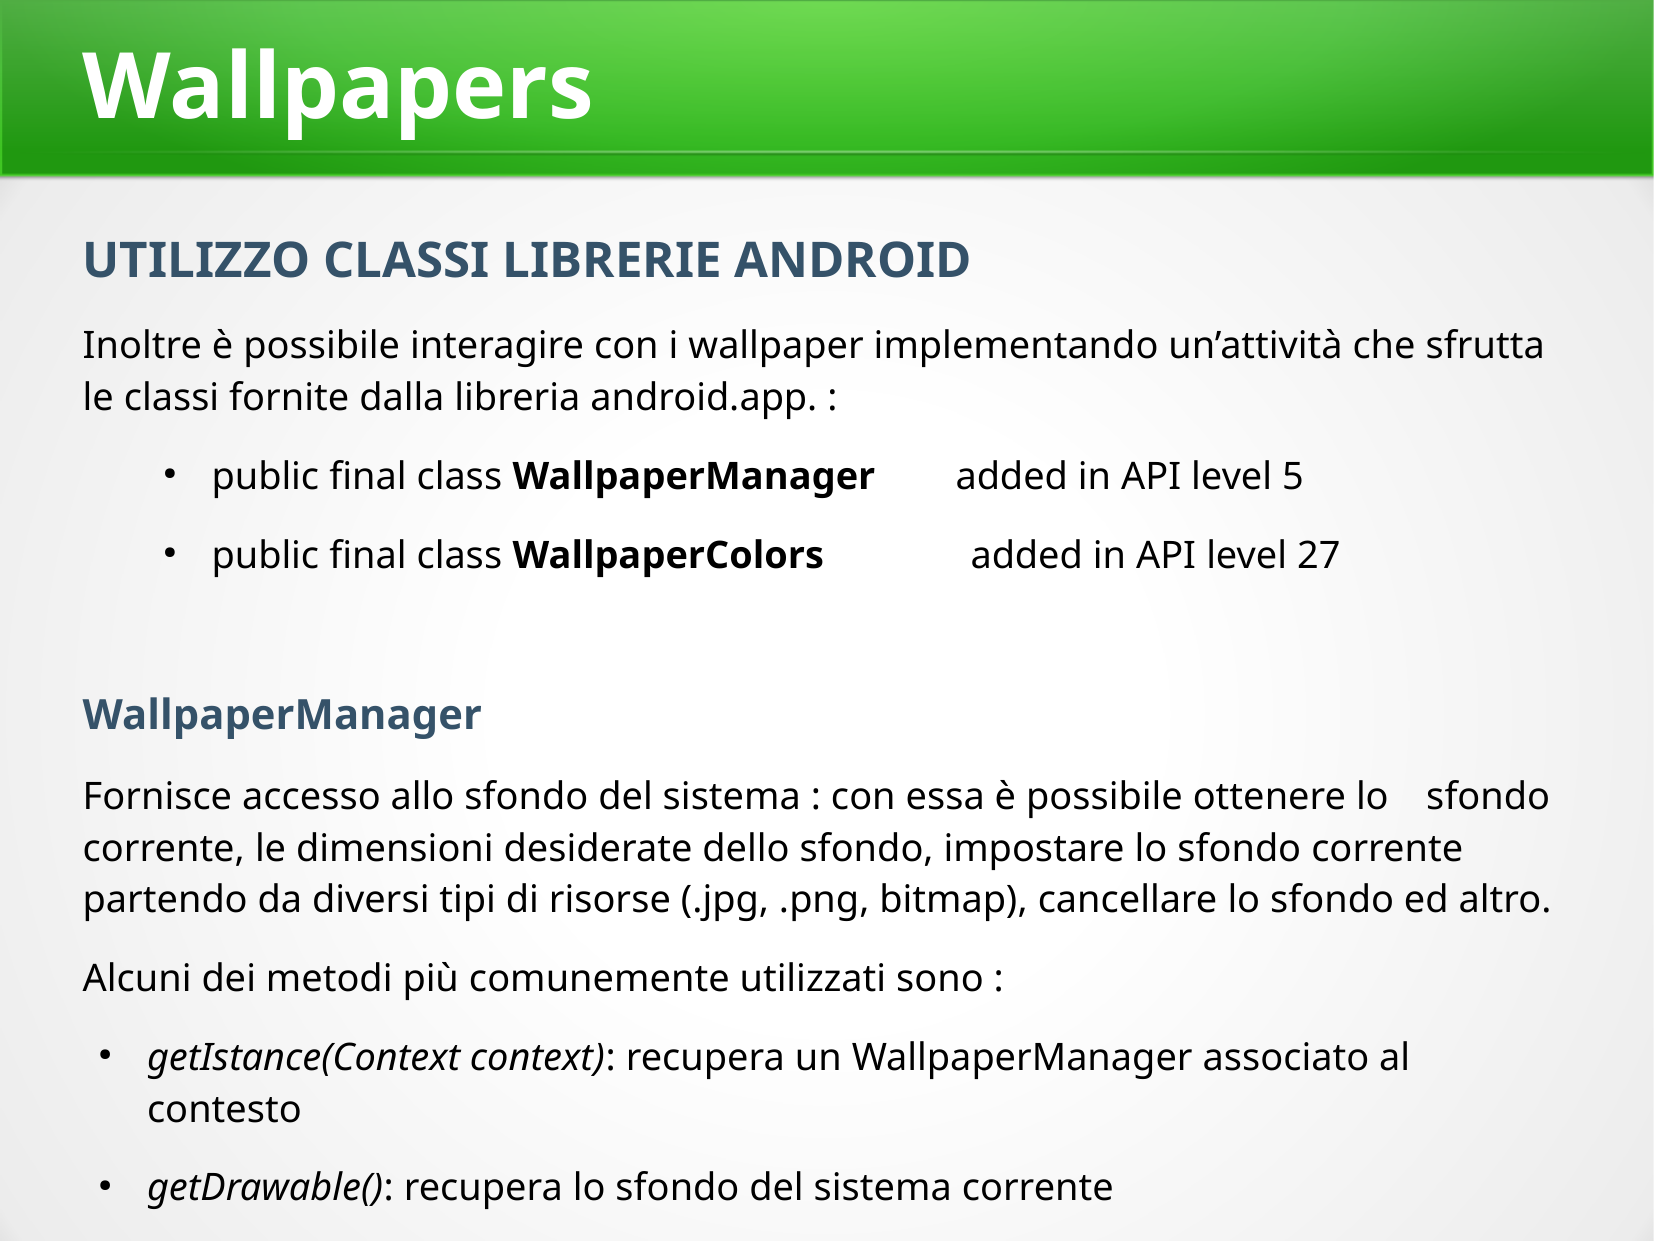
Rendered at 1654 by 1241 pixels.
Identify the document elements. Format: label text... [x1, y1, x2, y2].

title Wallpapers [82, 11, 1571, 154]
list UTILIZZO CLASSI LIBRERIE ANDROID Inoltre è possibile interagire con i wallpaper implementando un’attività che sfrutta le classi fornite dalla libreria android.app. : public final class WallpaperManager added in API level 5 public final class WallpaperColors added in API level 27 WallpaperManager Fornisce accesso allo sfondo del sistema : con essa è possibile ottenere lo sfondo corrente, le dimensioni desiderate dello sfondo, impostare lo sfondo corrente partendo da diversi tipi di risorse (.jpg, .png, bitmap), cancellare lo sfondo ed altro. Alcuni dei metodi più comunemente utilizzati sono : getIstance(Context context): recupera un WallpaperManager associato al contesto getDrawable(): recupera lo sfondo del sistema corrente [82, 224, 1571, 1241]
picture [0, 0, 1654, 1241]
